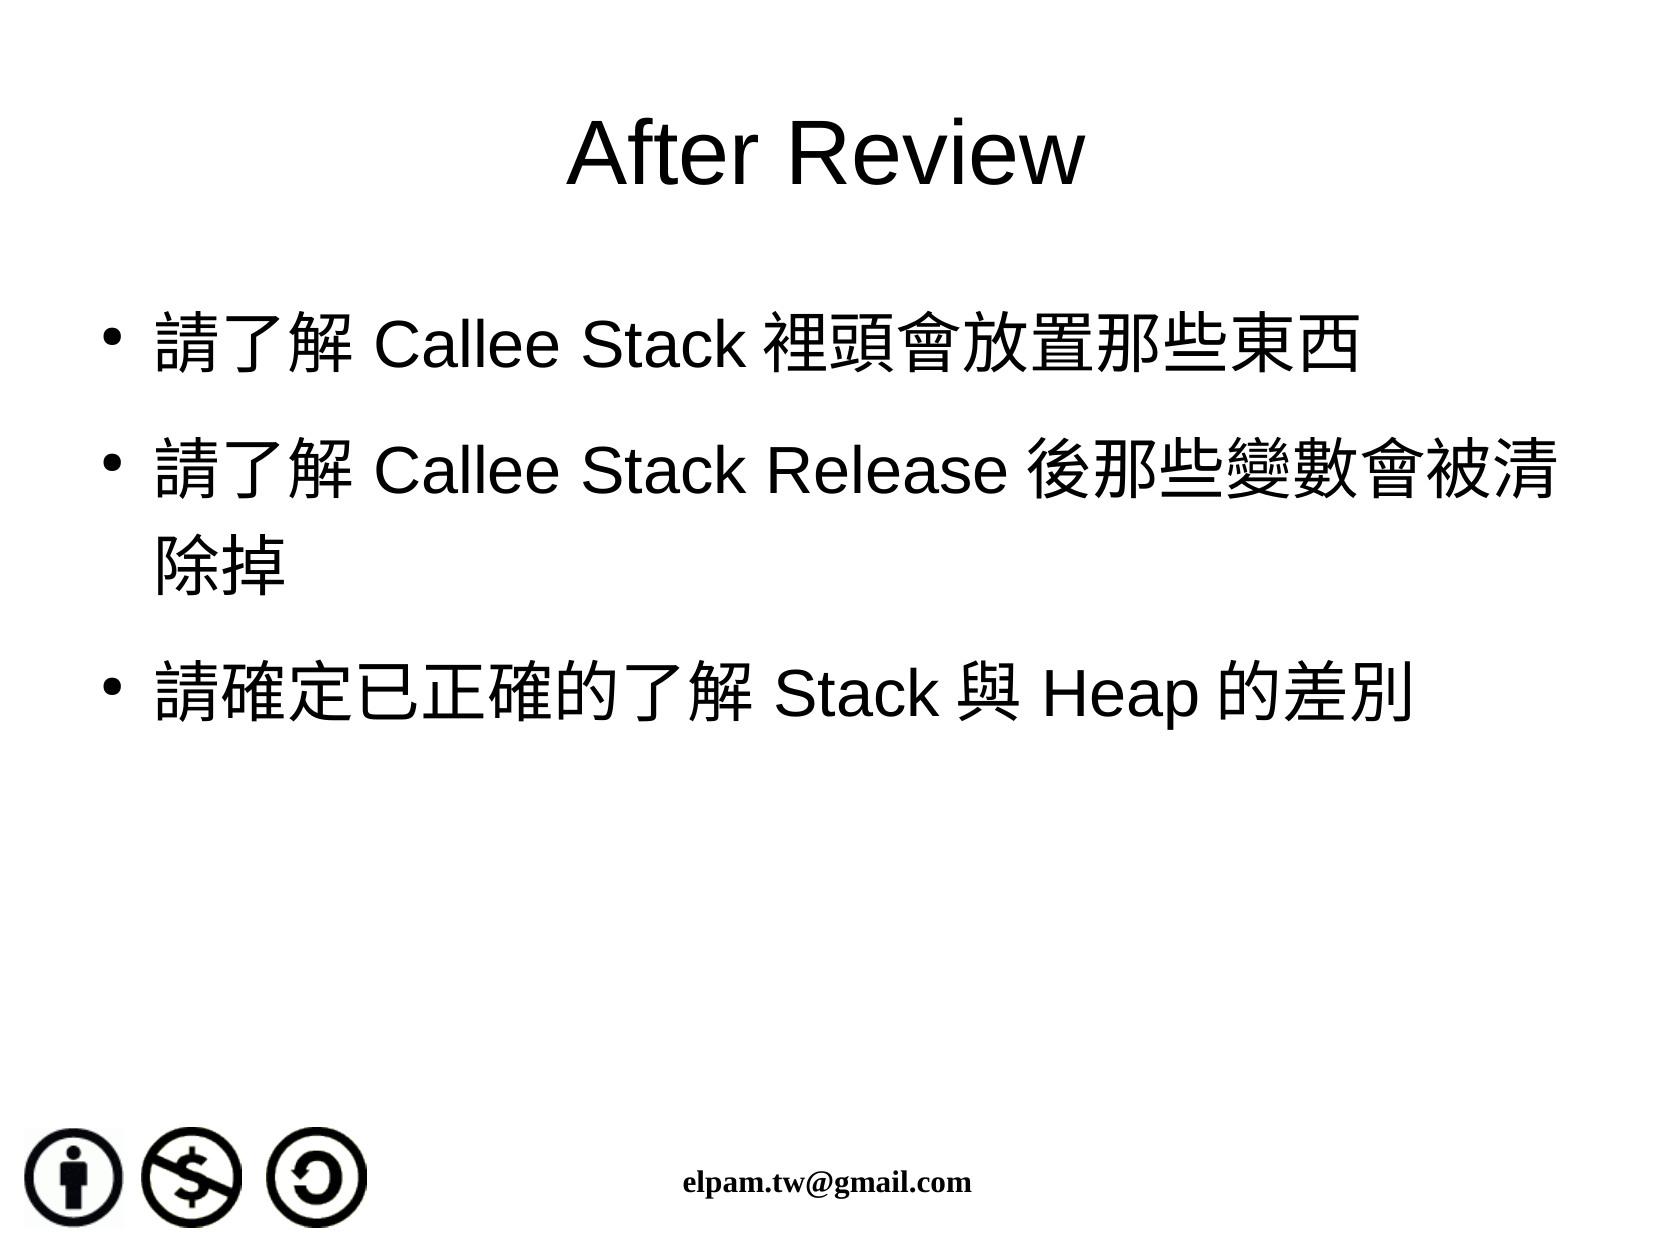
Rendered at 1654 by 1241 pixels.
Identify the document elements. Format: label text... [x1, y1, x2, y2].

picture [141, 1127, 242, 1228]
picture [266, 1127, 367, 1228]
title After Review [82, 56, 1571, 250]
picture [23, 1127, 124, 1228]
list 請了解Callee Stack裡頭會放置那些東西 請了解Callee Stack Release後那些變數會被清除掉 請確定已正確的了解Stack與Heap的差別 [82, 290, 1571, 1094]
